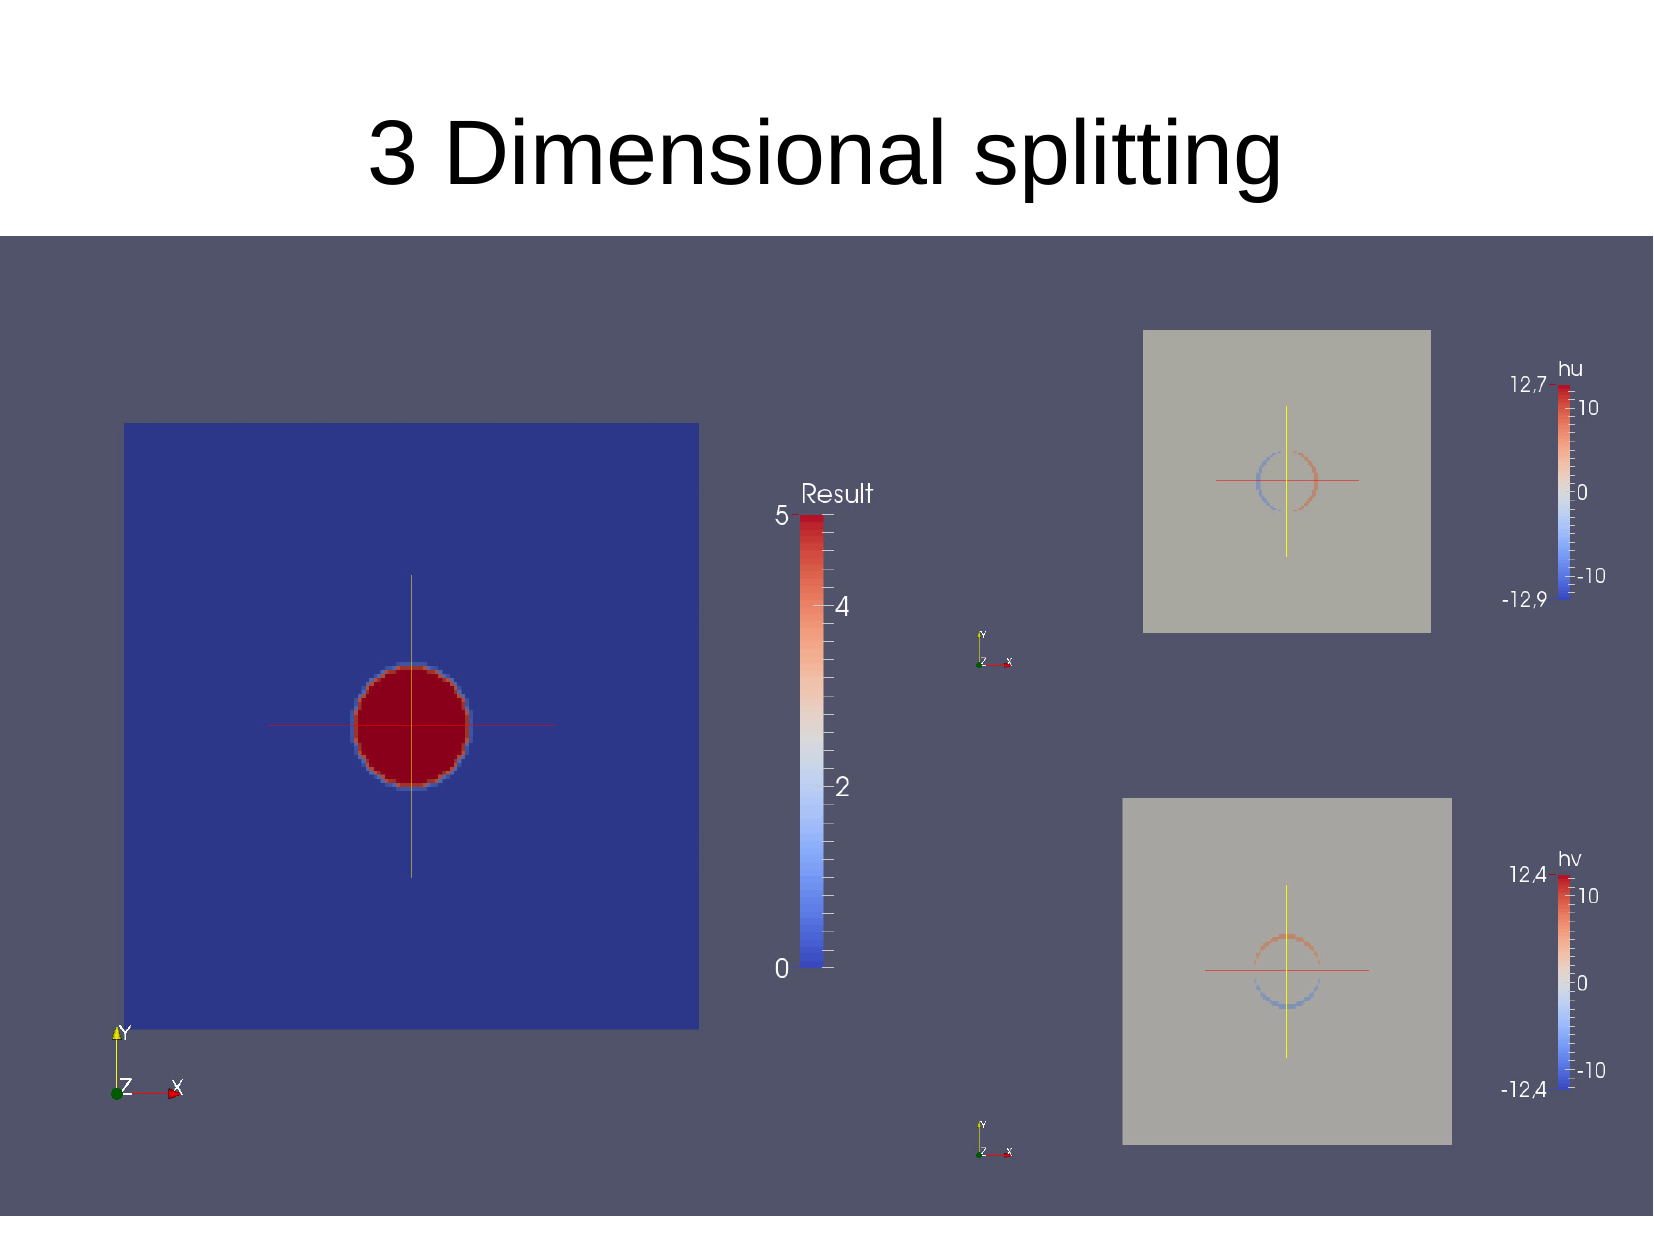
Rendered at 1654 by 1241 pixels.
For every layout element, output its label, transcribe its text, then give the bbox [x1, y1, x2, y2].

text_box [0, 236, 1654, 1217]
title 3 Dimensional splitting [82, 49, 1571, 236]
